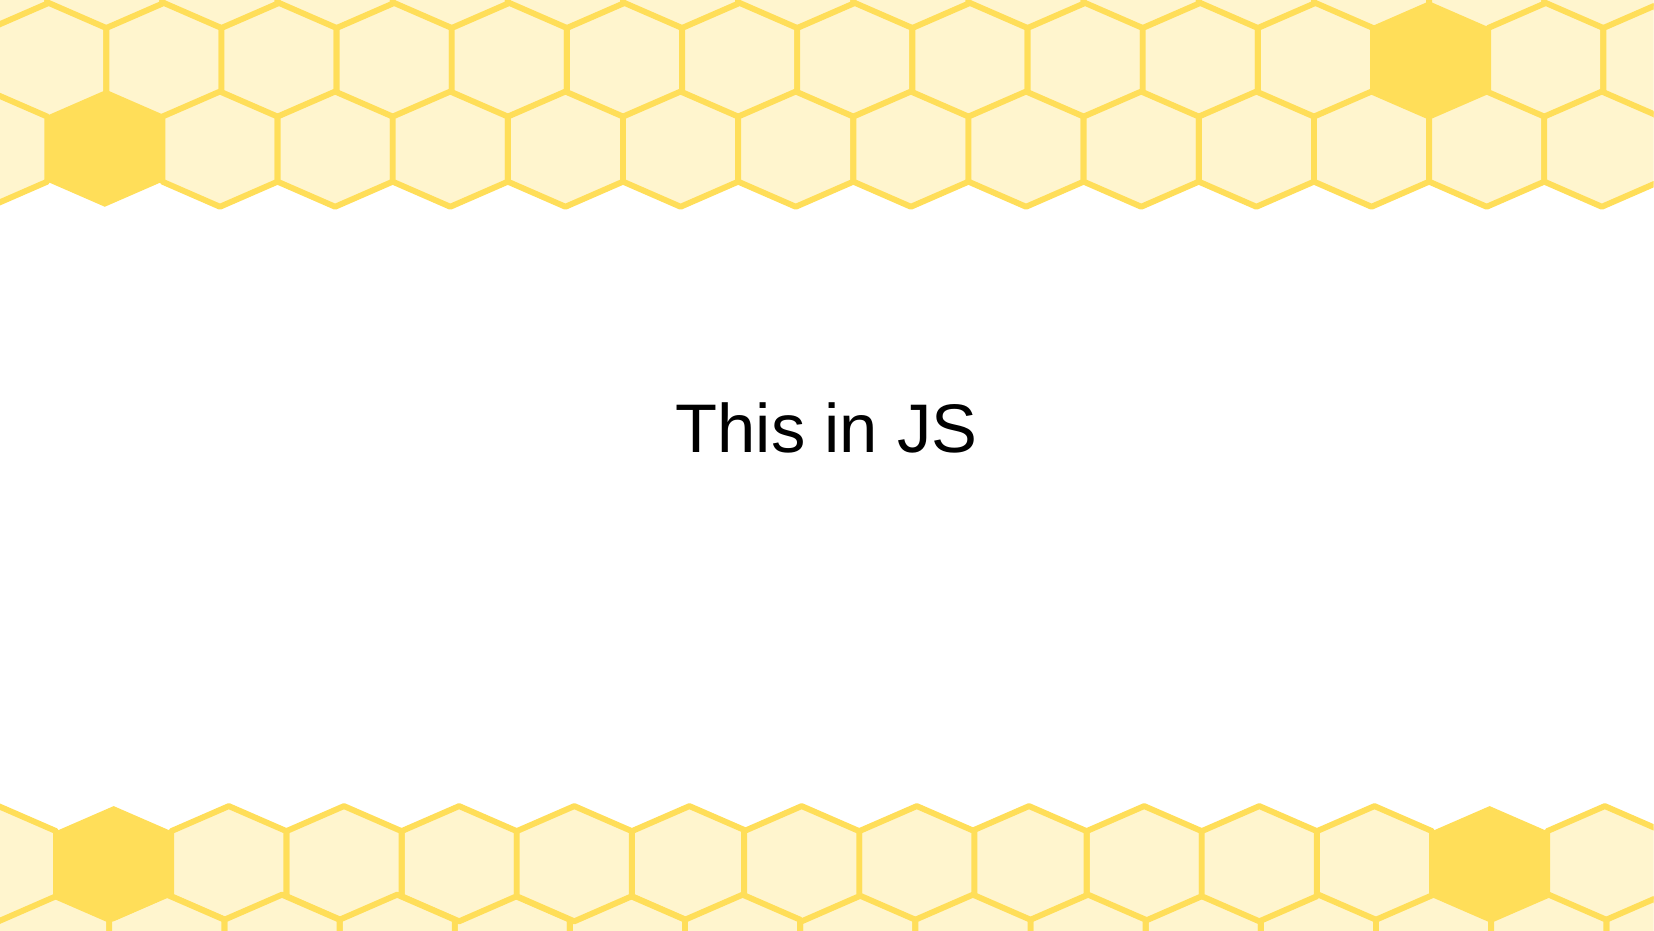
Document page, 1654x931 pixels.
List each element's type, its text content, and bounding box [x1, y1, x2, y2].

title This in JS [88, 324, 1565, 532]
